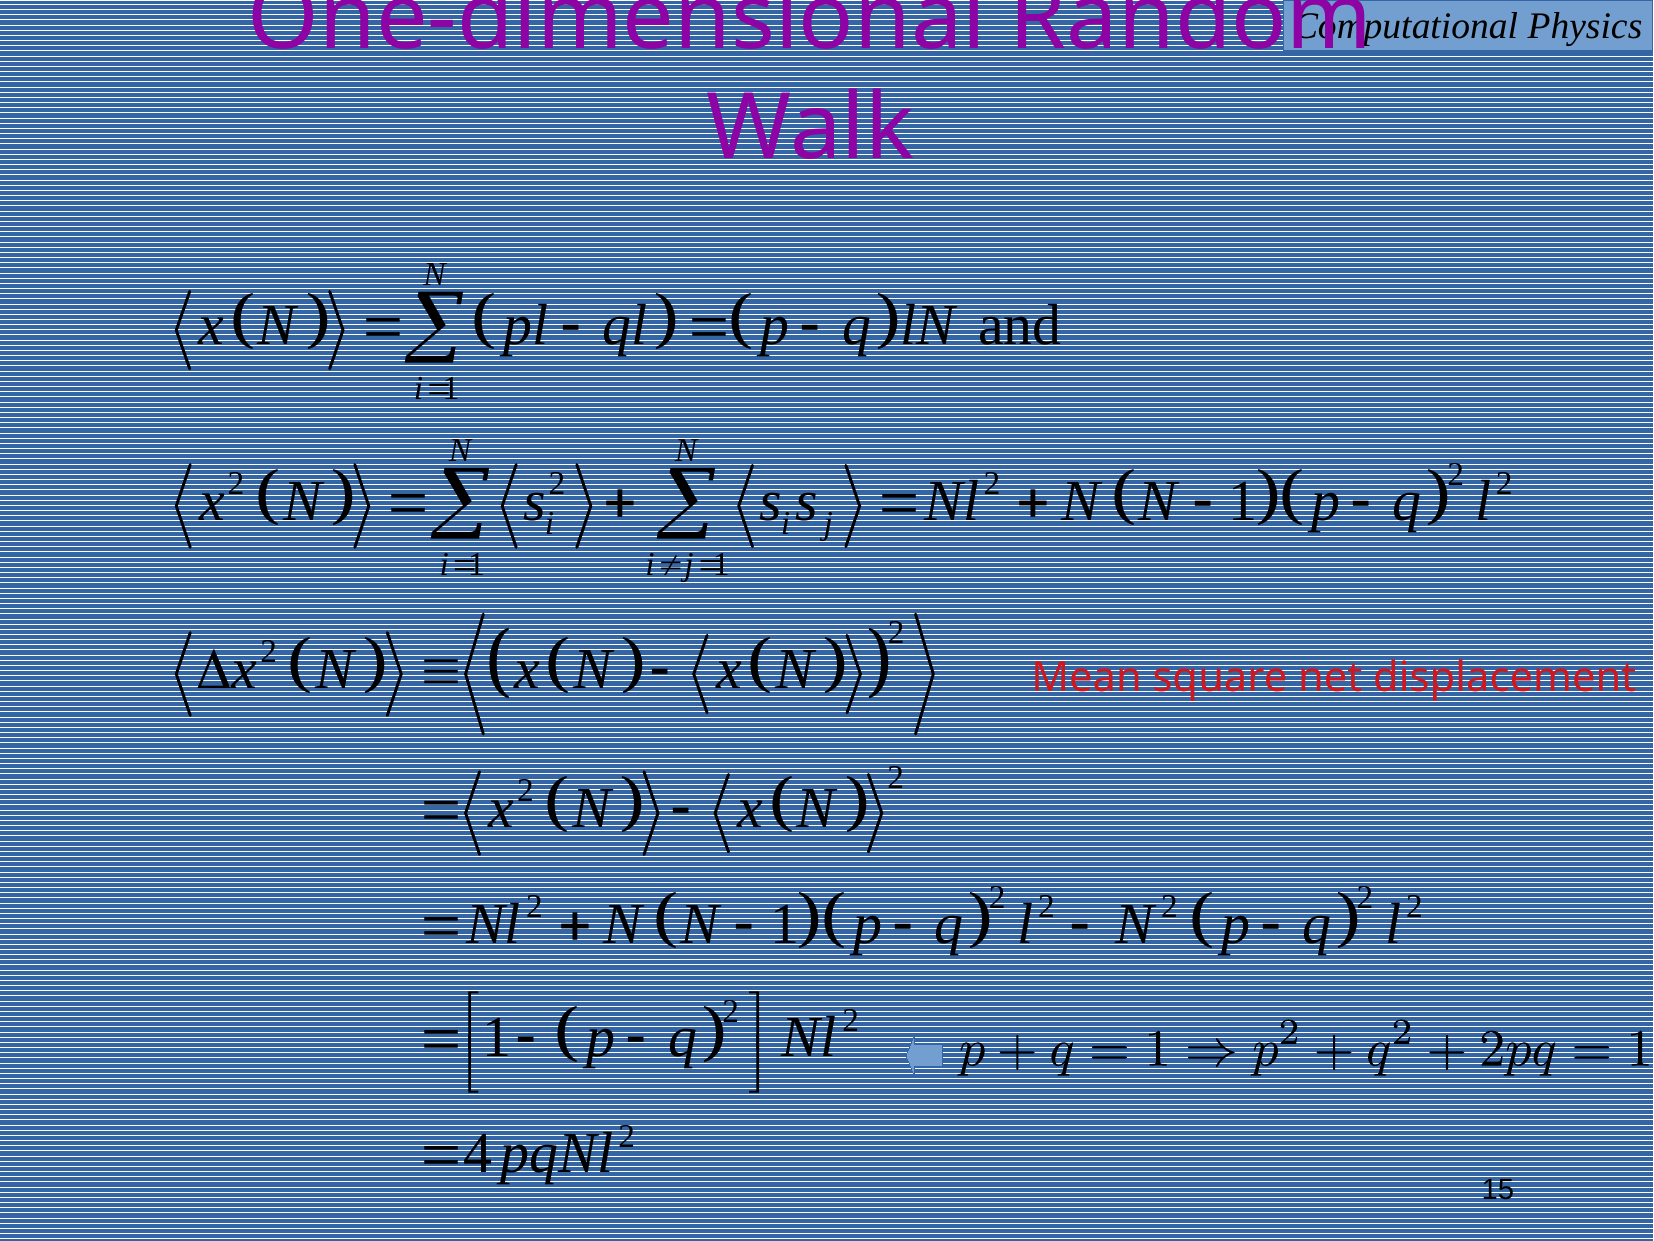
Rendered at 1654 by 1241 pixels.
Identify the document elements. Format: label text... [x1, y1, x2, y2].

text_box [905, 1033, 943, 1078]
chart [165, 424, 1525, 593]
text_box <number> [1184, 1130, 1529, 1213]
chart [165, 248, 1072, 413]
chart [165, 601, 1438, 1200]
text_box [957, 1019, 1653, 1076]
title One-dimensional Random Walk [90, 51, 1496, 185]
text_box Mean square net displacement [1016, 639, 1627, 702]
